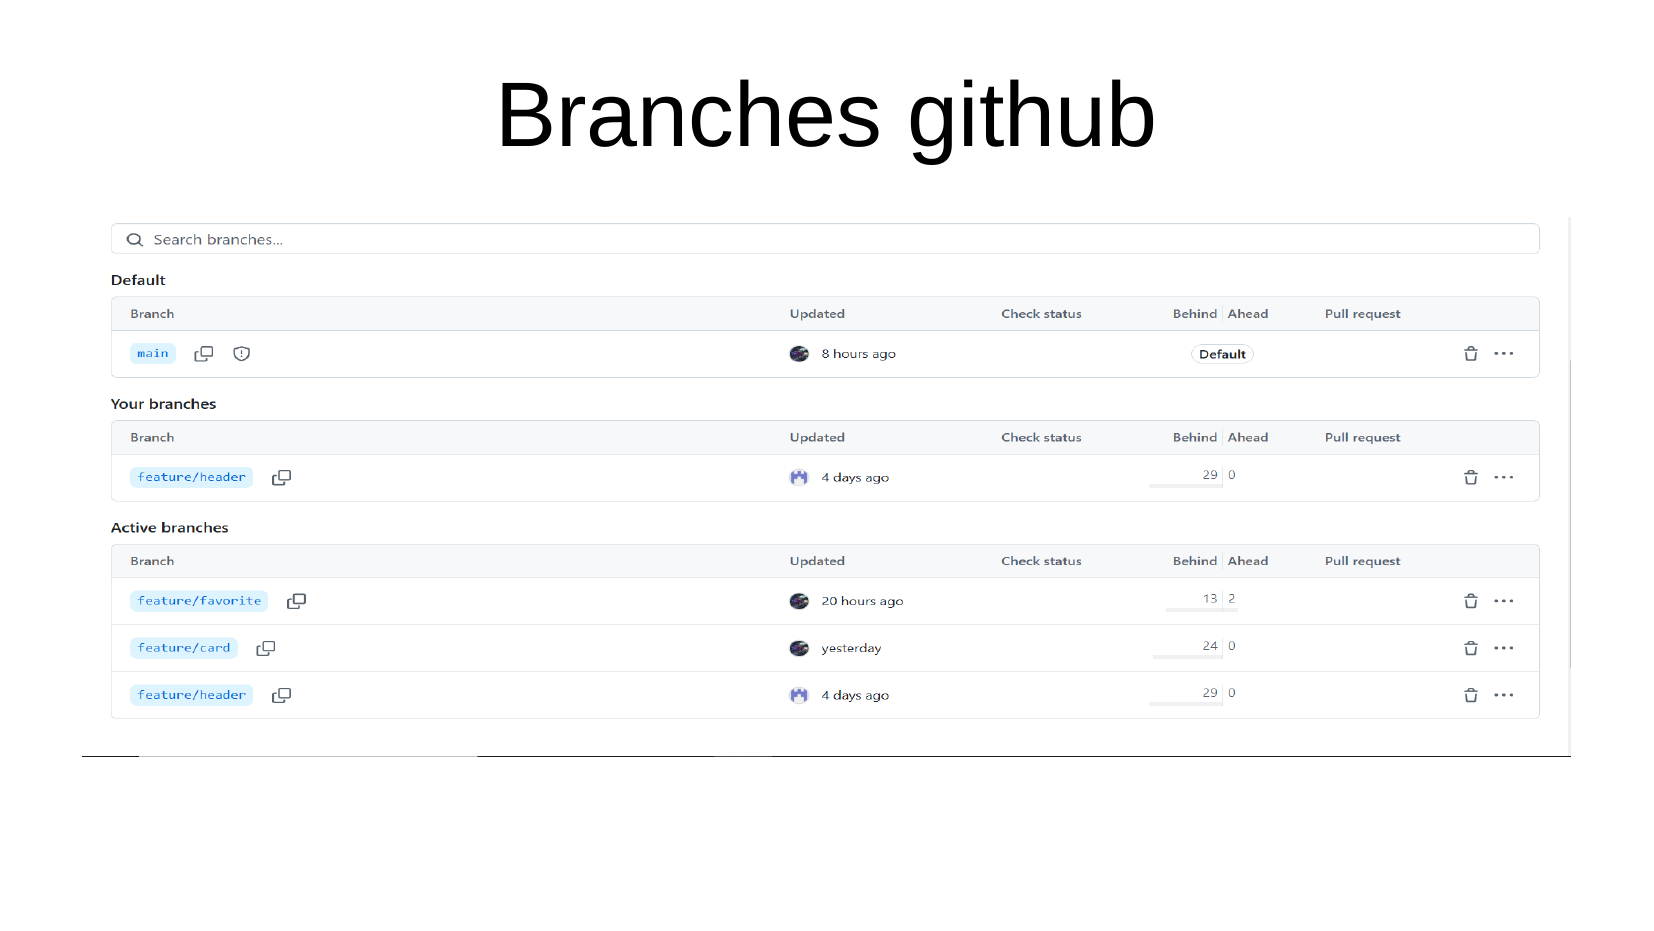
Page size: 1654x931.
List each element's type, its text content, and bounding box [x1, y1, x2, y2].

title Branches github [82, 37, 1571, 193]
picture [82, 217, 1571, 758]
